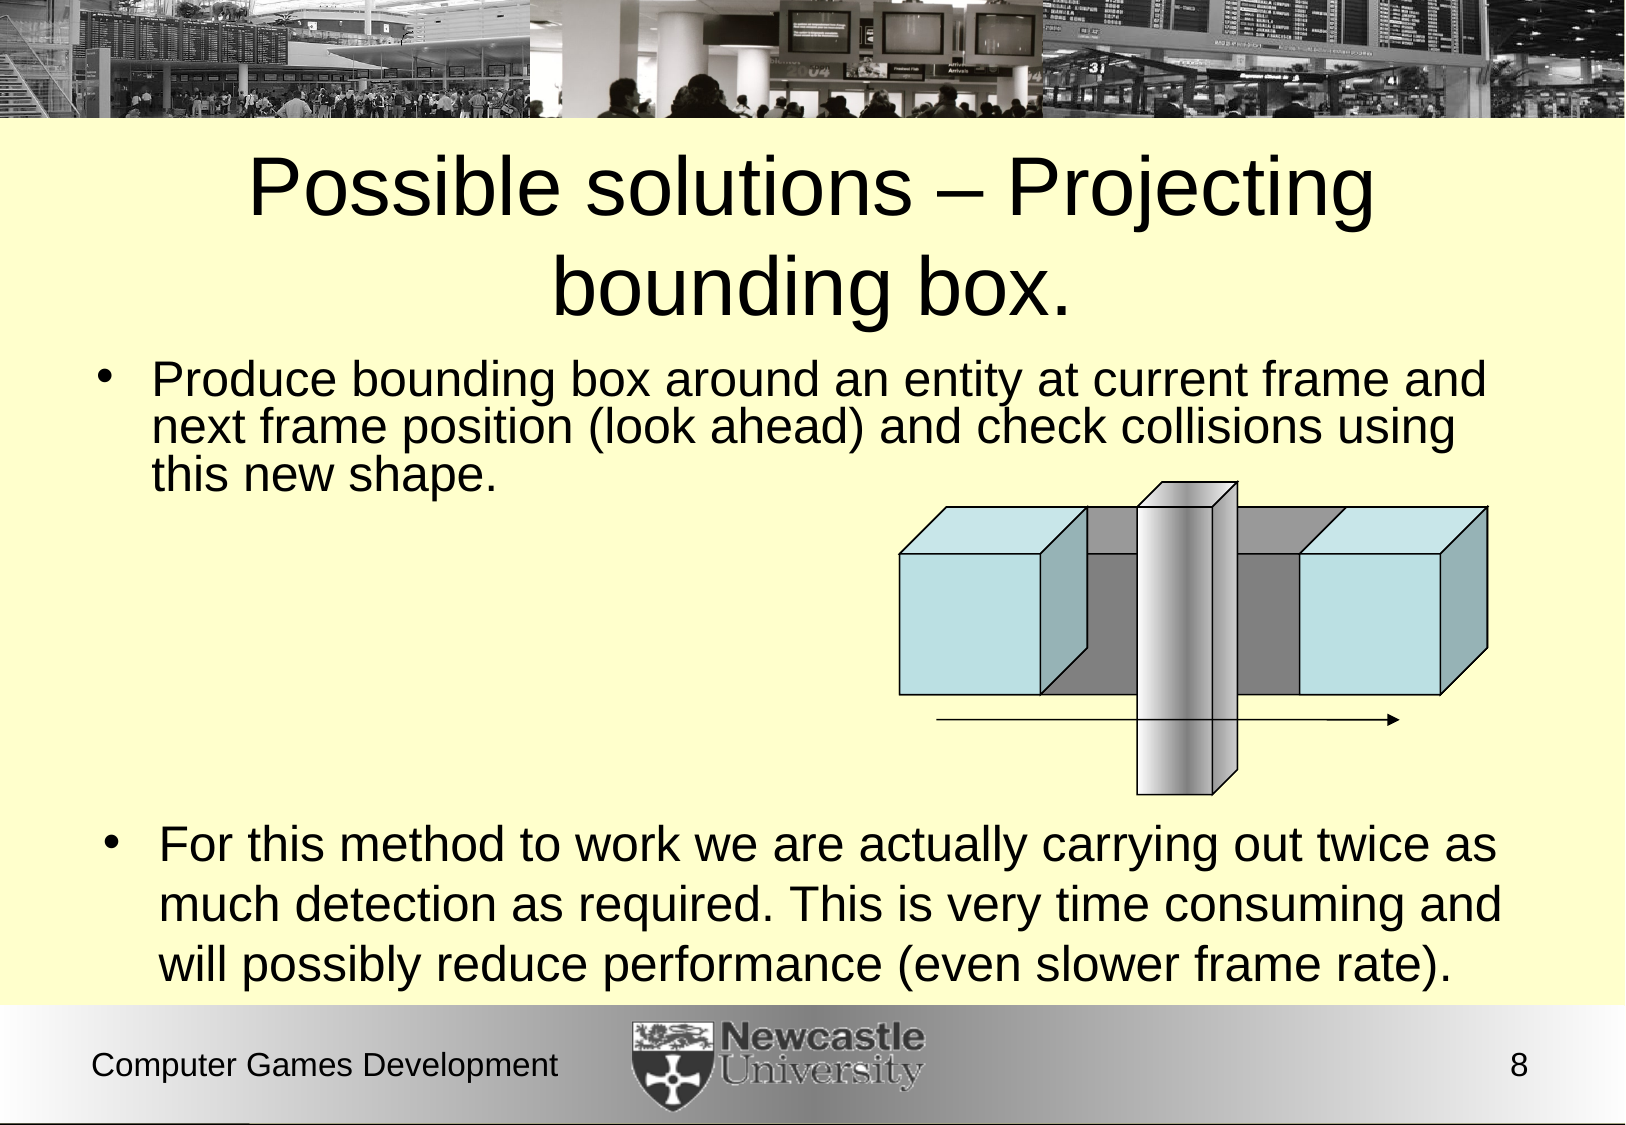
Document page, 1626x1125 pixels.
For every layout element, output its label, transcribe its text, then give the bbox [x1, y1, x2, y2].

text_box [899, 482, 1488, 718]
text_box Computer Games Development [67, 1024, 583, 1103]
picture [0, 0, 1625, 118]
text_box Possible solutions – Projecting bounding box. [81, 124, 1544, 341]
text_box Produce bounding box around an entity at current frame and next frame position (look ahead) and check collisions using this new shape. [81, 350, 1544, 515]
text_box <number> [1164, 1024, 1544, 1103]
text_box For this method to work we are actually carrying out twice as much detection as required. This is very time consuming and will possibly reduce performance (even slower frame rate). [88, 803, 1551, 968]
text_box [1137, 721, 1238, 795]
